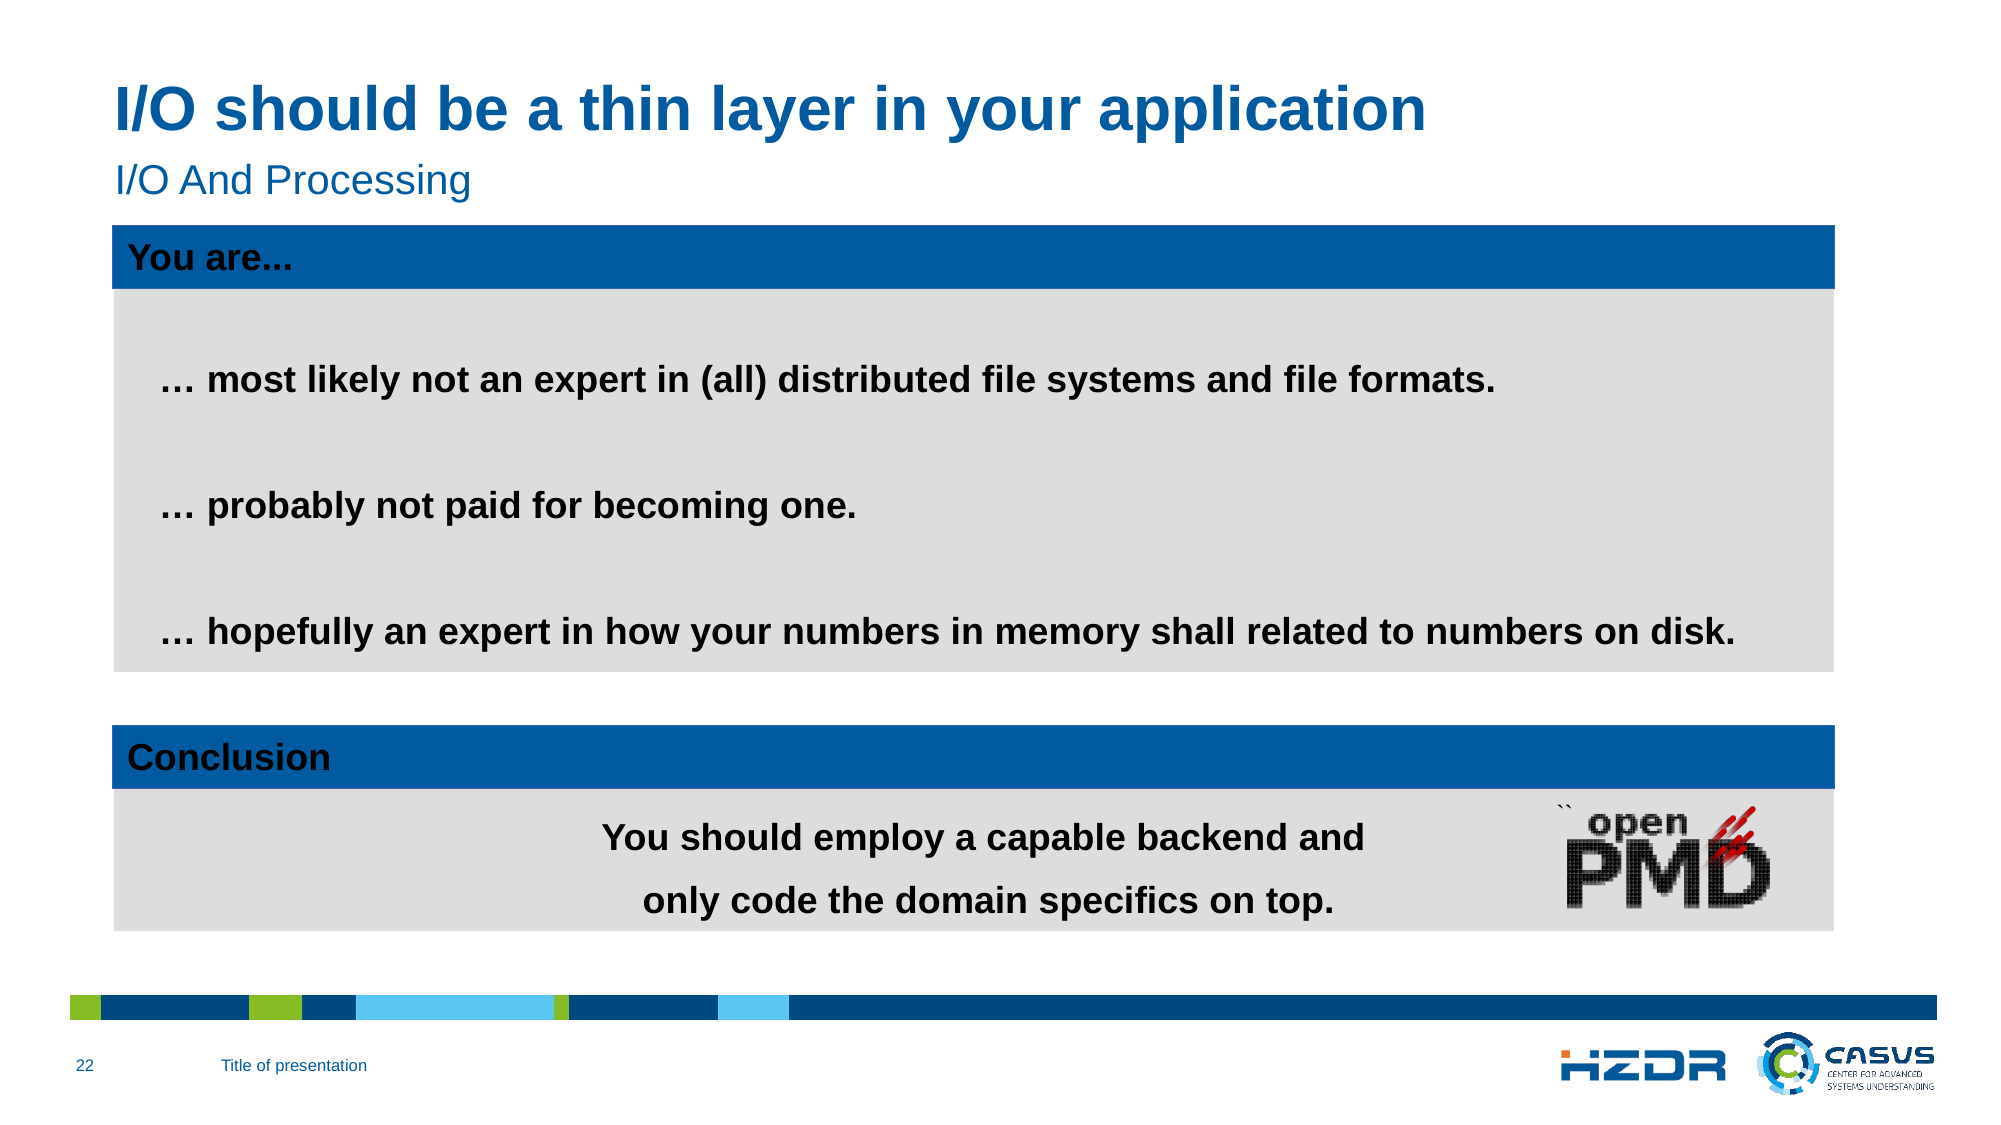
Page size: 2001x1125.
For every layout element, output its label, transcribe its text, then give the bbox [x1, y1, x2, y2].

picture [1757, 1032, 1934, 1095]
text_box You are... [112, 225, 1835, 289]
picture [70, 995, 101, 1020]
picture [1560, 1049, 1726, 1081]
picture [1556, 800, 1786, 921]
text_box You should employ a capable backend and only code the domain specifics on top. [114, 789, 1834, 932]
picture [104, 995, 569, 1020]
text_box I/O And Processing [114, 152, 1267, 208]
text_box Conclusion [112, 725, 1835, 789]
picture [572, 995, 1937, 1020]
title I/O should be a thin layer in your application [114, 80, 1934, 148]
text_box … most likely not an expert in (all) distributed file systems and file formats. … probably not paid for becoming one. … hopefully an expert in how your numbers in memory shall related to numbers on disk. [114, 289, 1834, 672]
